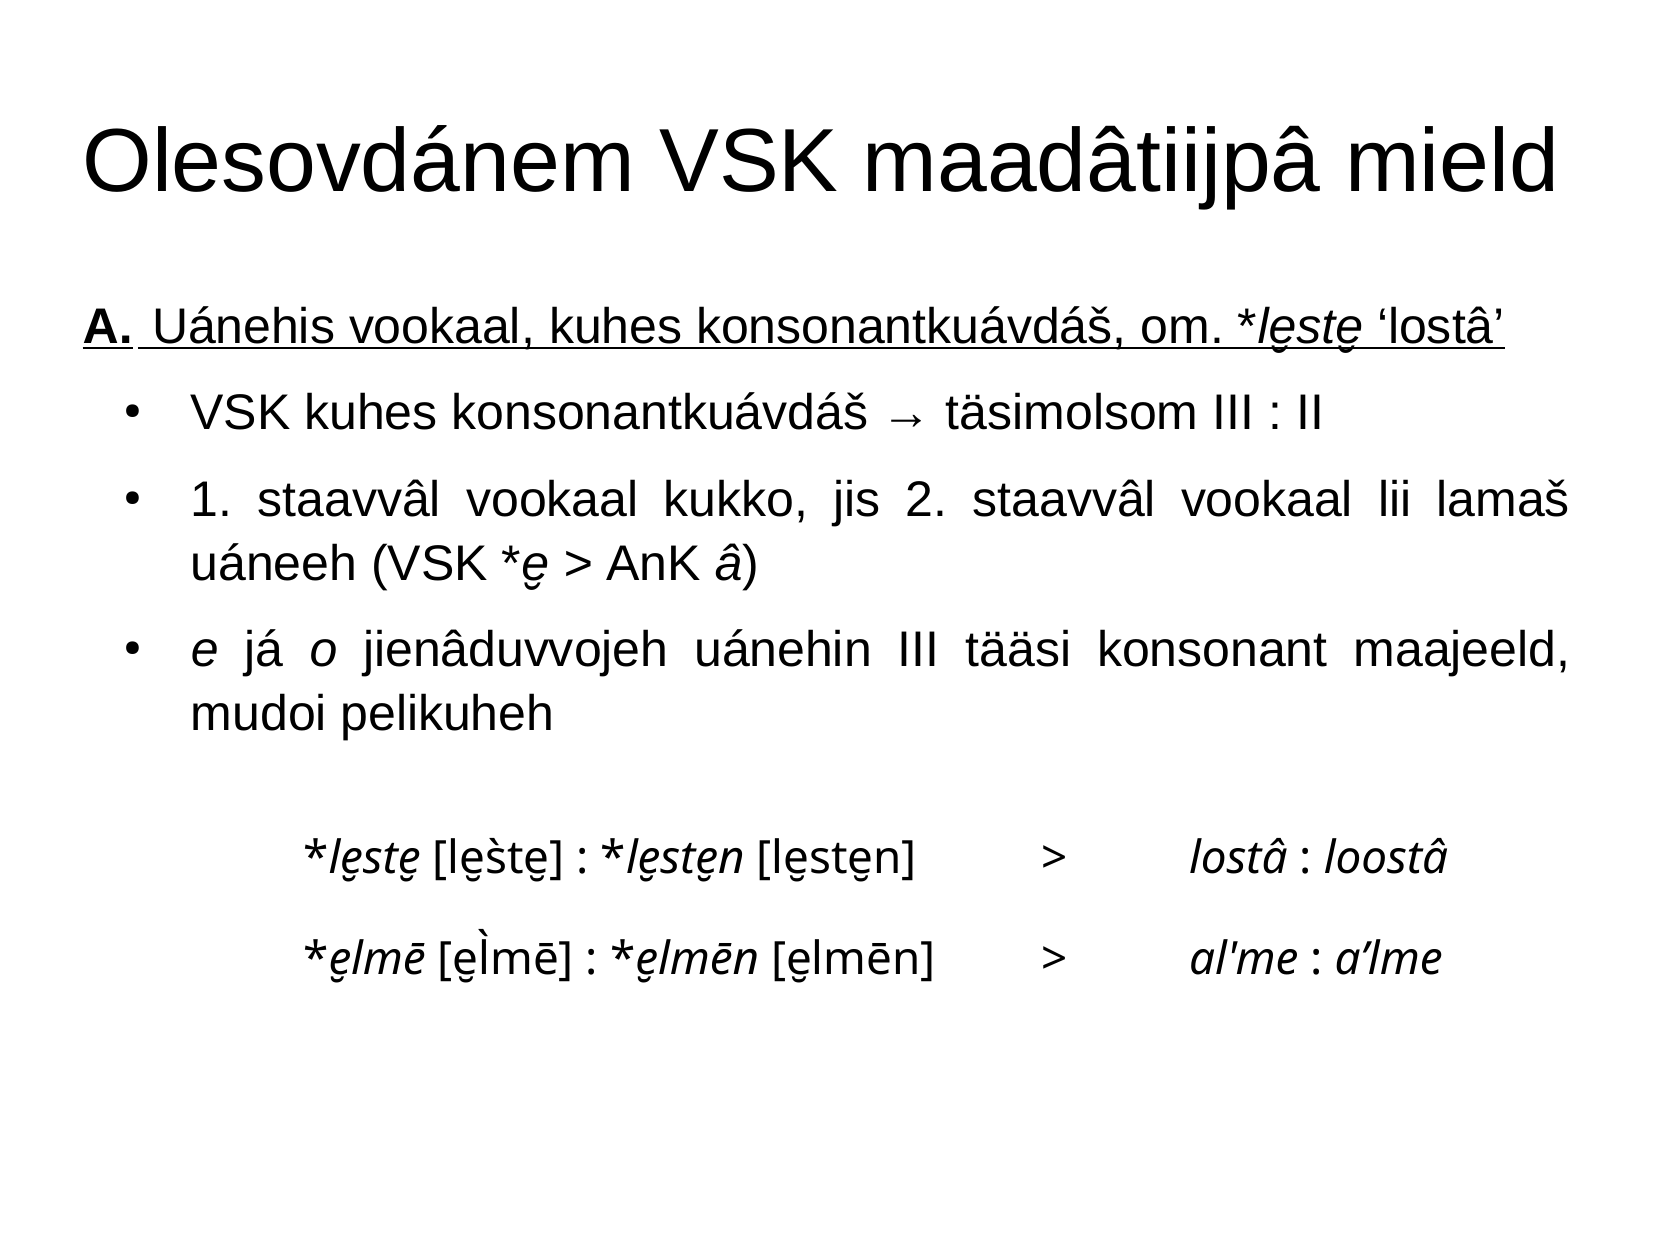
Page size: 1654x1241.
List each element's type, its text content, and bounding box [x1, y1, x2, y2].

title Olesovdánem VSK maadâtiijpâ mield [82, 49, 1571, 257]
list *le̮ste̮ [le̮s̀te̮] : *le̮ste̮n [le̮ste̮n] > lostâ : loostâ *e̮lmē [e̮l̀mē] : *e̮lmēn [e̮lmēn] > al'me : a’lme [82, 814, 1571, 1028]
list A. Uánehis vookaal, kuhes konsonantkuávdáš, om. *le̮ste̮ ‘lostâ’ VSK kuhes konsonantkuávdáš → täsimolsom III : II 1. staavvâl vookaal kukko, jis 2. staavvâl vookaal lii lamaš uáneeh (VSK *e̮ > AnK â) e já o jienâduvvojeh uánehin III tääsi konsonant maajeeld, mudoi pelikuheh [82, 290, 1571, 745]
